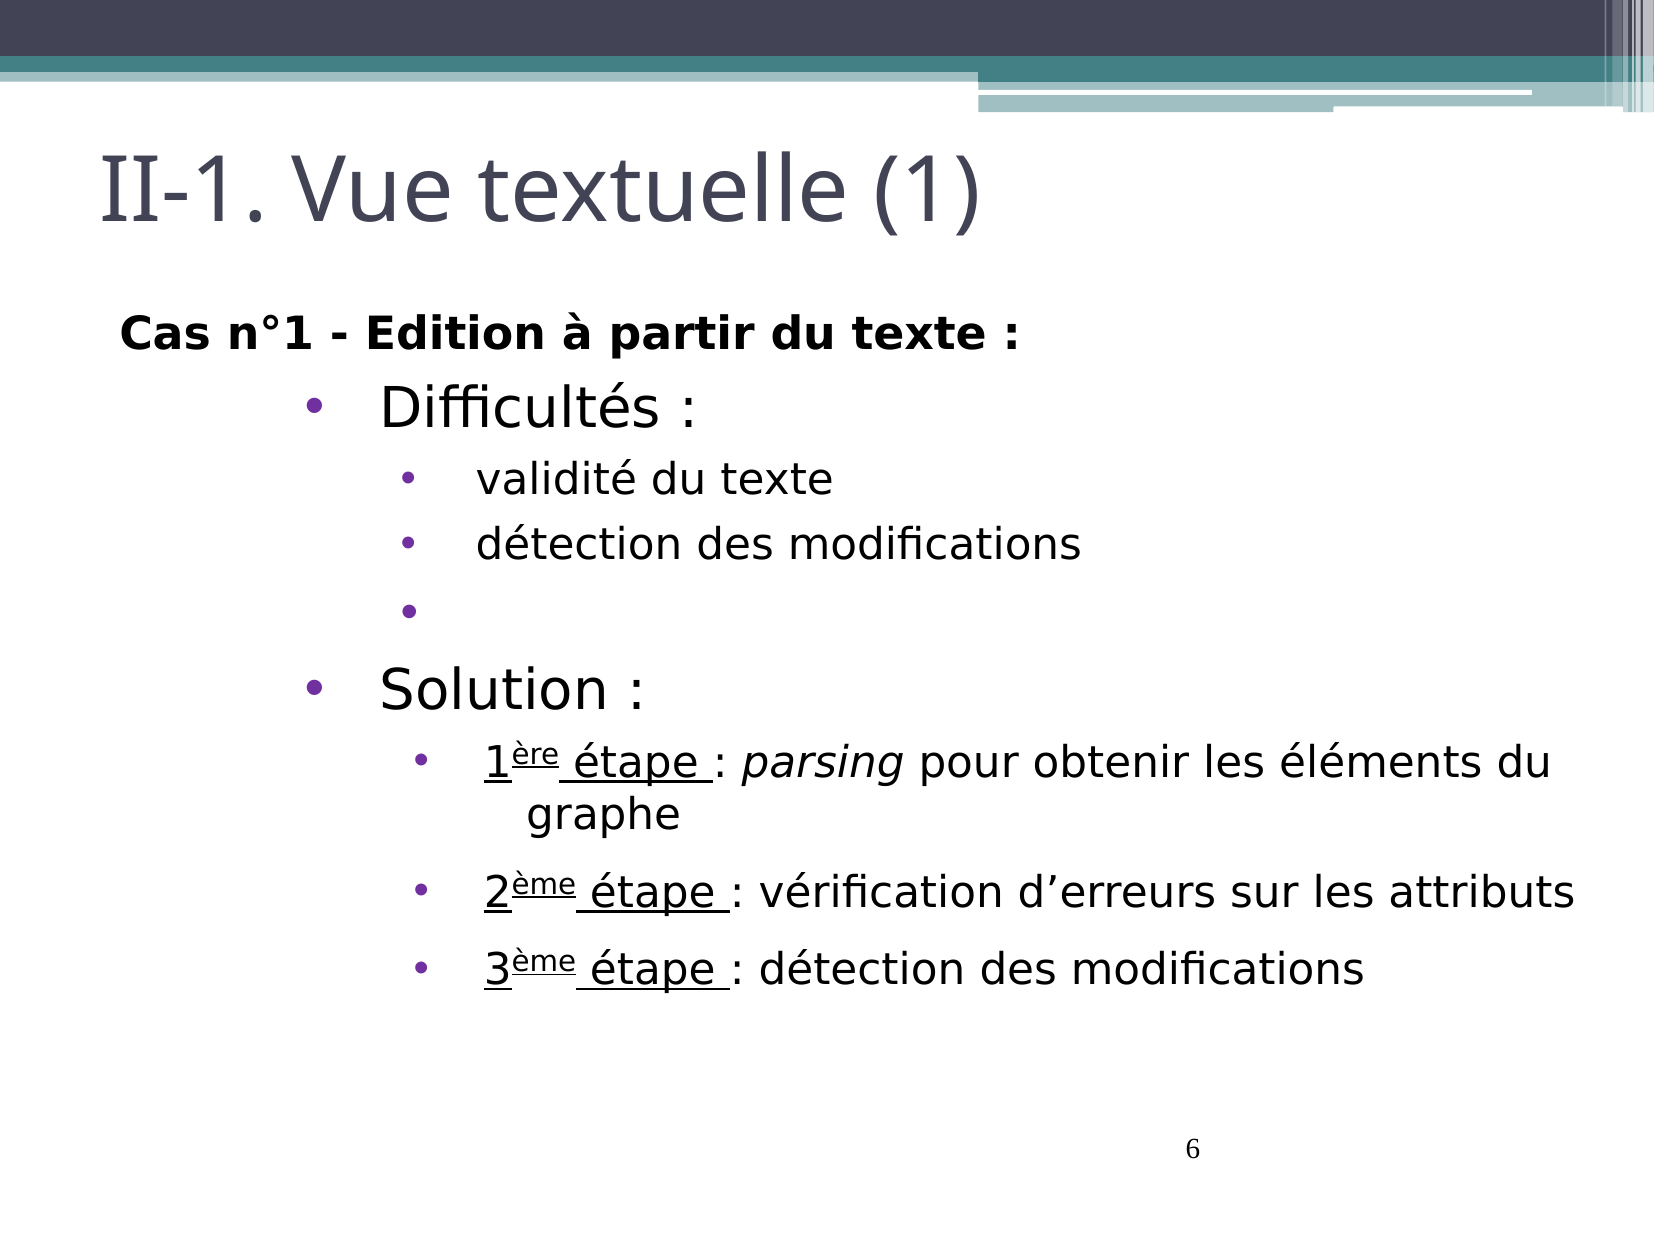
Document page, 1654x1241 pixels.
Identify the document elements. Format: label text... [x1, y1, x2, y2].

title II-1. Vue textuelle (1) [82, 88, 1571, 282]
text_box [1185, 1130, 1571, 1216]
list Cas n°1 - Edition à partir du texte : Difficultés : validité du texte détection des modifications Solution : 1ère étape : parsing pour obtenir les éléments du graphe 2ème étape : vérification d’erreurs sur les attributs 3ème étape : détection des modifications [63, 295, 1618, 1130]
